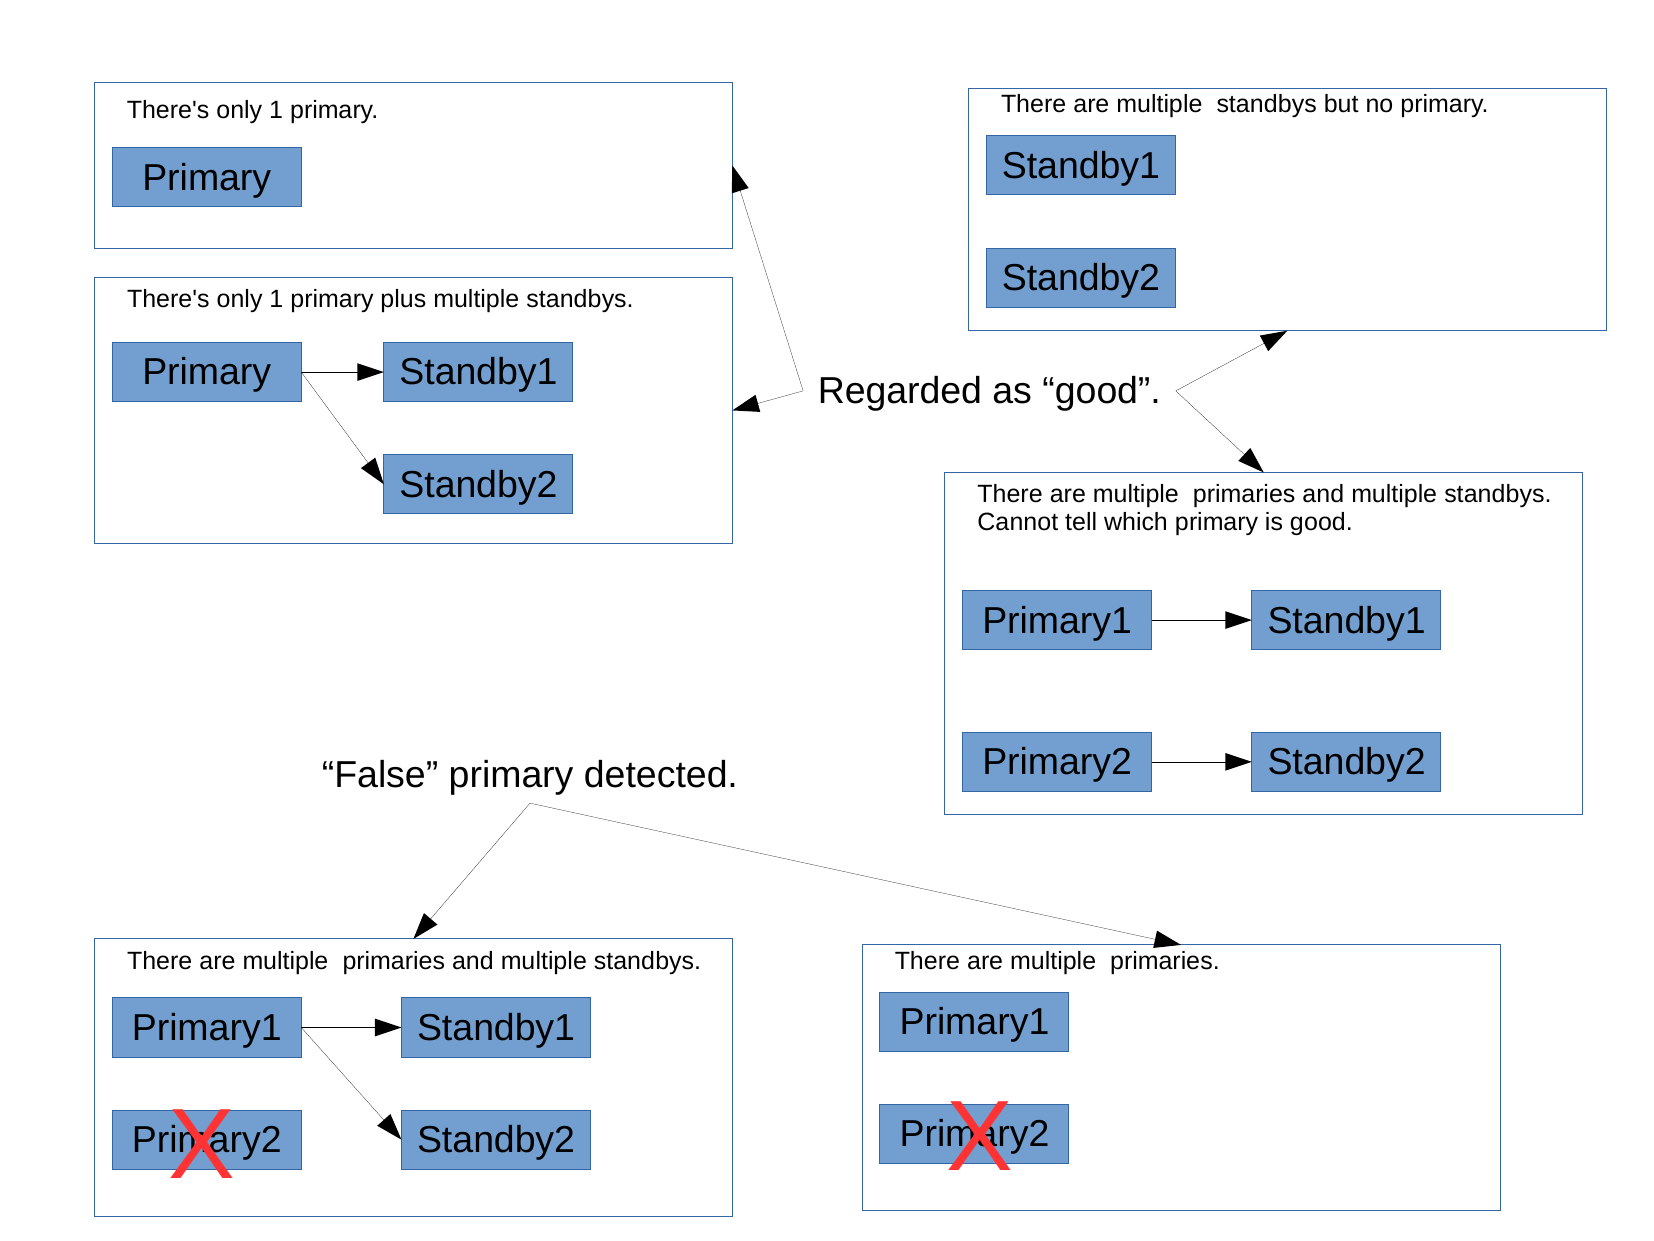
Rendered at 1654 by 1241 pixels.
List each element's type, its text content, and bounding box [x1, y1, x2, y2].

text_box There are multiple primaries. [879, 945, 1236, 982]
text_box There are multiple primaries and multiple standbys. Cannot tell which primary is good. [962, 473, 1568, 544]
text_box “False” primary detected. [307, 746, 754, 804]
text_box Standby2 [401, 1110, 591, 1170]
text_box Standby2 [383, 454, 573, 514]
text_box Primary1 [112, 997, 302, 1058]
text_box Standby1 [1251, 590, 1441, 650]
text_box Primary2 [1028, 1104, 1069, 1164]
text_box There are multiple primaries. [879, 939, 1154, 944]
text_box Primary2 [962, 732, 1152, 792]
text_box There's only 1 primary plus multiple standbys. [112, 278, 650, 321]
text_box Regarded as “good”. [803, 362, 1176, 420]
text_box Primary2 [879, 1104, 931, 1164]
text_box X [153, 1080, 250, 1208]
text_box X [931, 1072, 1028, 1199]
text_box There are multiple standbys but no primary. [986, 89, 1507, 126]
text_box There's only 1 primary. [112, 88, 395, 132]
text_box Standby1 [383, 342, 573, 402]
text_box Standby2 [1251, 732, 1441, 792]
text_box Standby2 [986, 248, 1176, 308]
text_box Primary [112, 342, 302, 402]
text_box Primary1 [879, 992, 1069, 1052]
text_box There are multiple primaries and multiple standbys. [112, 939, 718, 982]
text_box Standby1 [986, 135, 1176, 195]
text_box Standby1 [401, 997, 591, 1058]
text_box Primary2 [250, 1110, 302, 1170]
text_box Primary [112, 147, 302, 207]
text_box Primary1 [962, 590, 1152, 650]
text_box Primary2 [112, 1110, 153, 1170]
text_box There are multiple standbys but no primary. [986, 82, 1507, 88]
